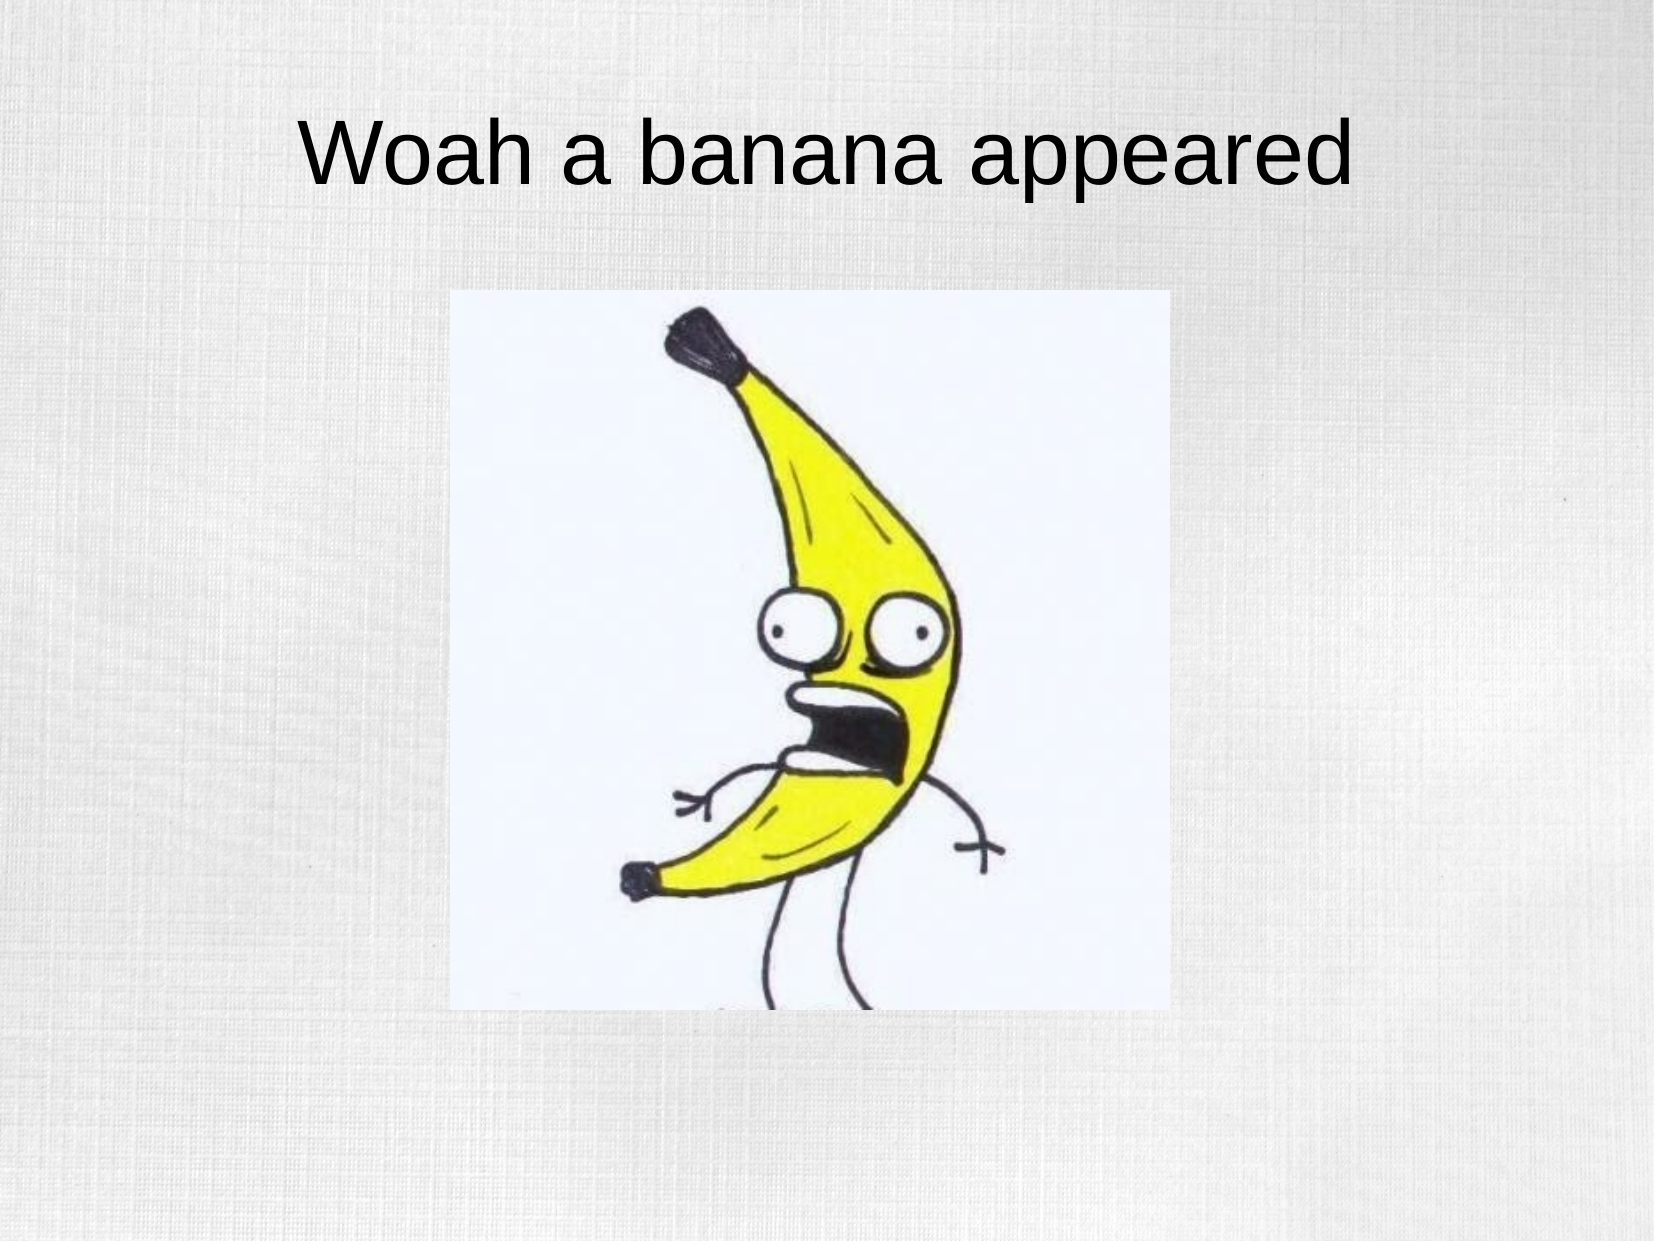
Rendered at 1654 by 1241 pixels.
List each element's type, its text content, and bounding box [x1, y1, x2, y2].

title Woah a banana appeared [82, 49, 1571, 257]
picture [0, 0, 1654, 1241]
